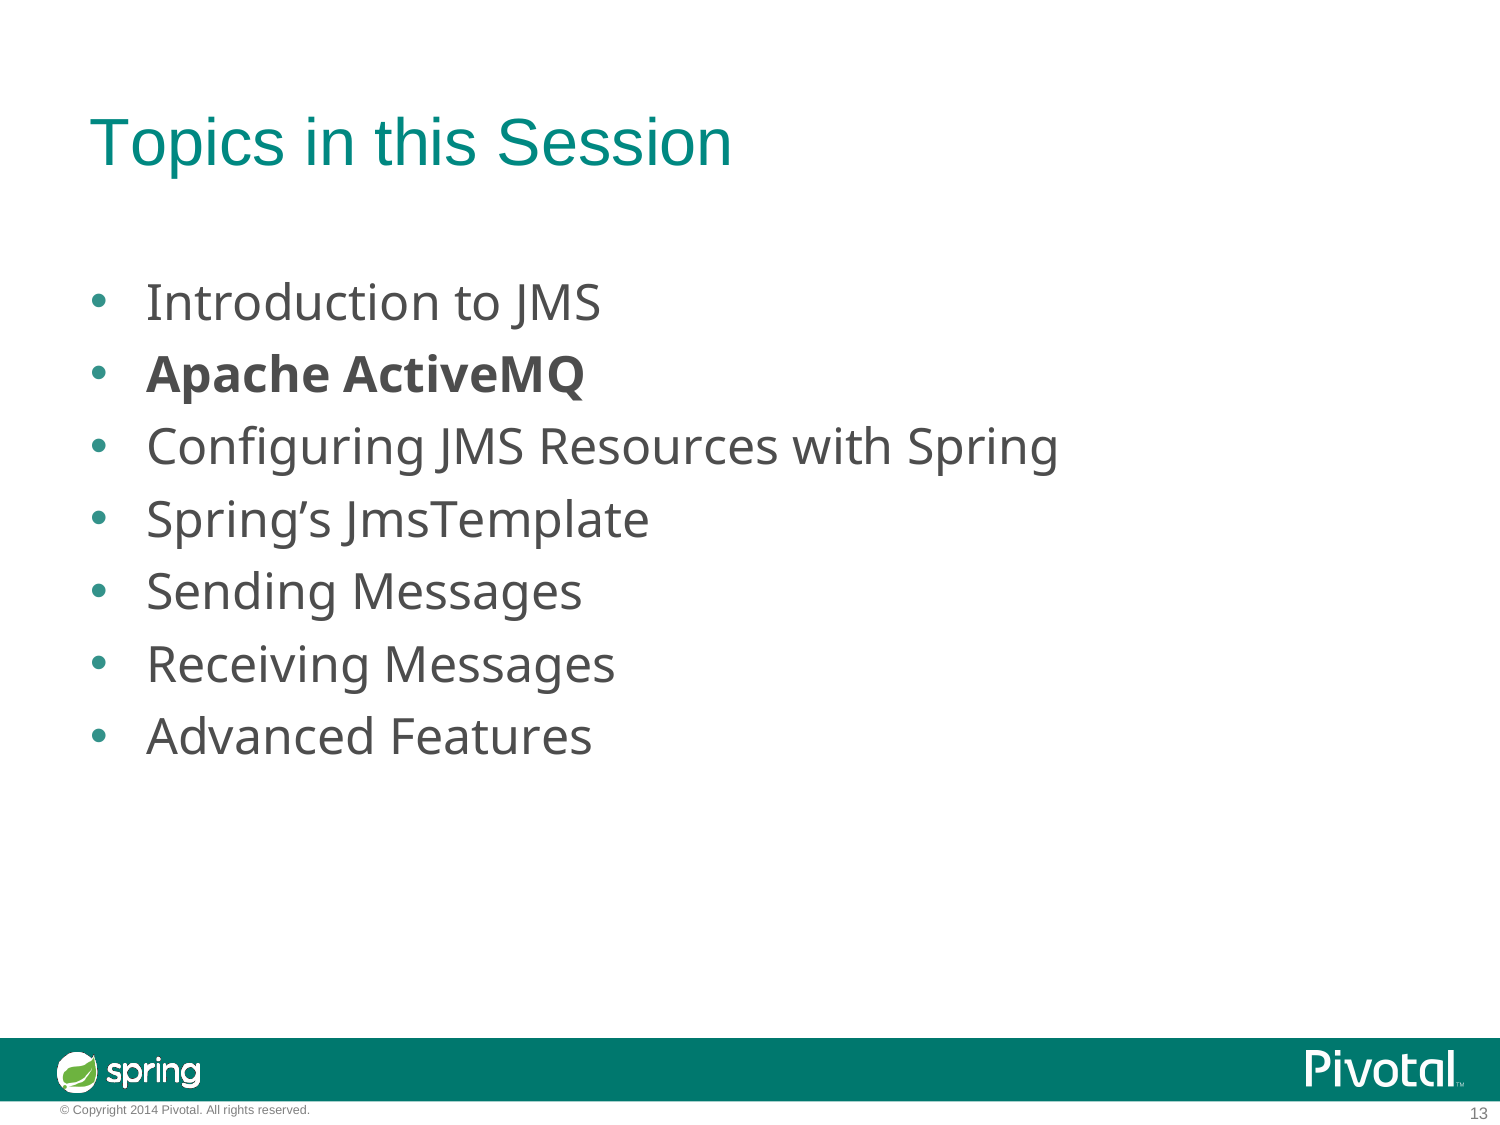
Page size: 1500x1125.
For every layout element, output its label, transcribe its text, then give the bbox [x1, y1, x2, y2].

title Topics in this Session [75, 44, 1426, 233]
picture [1306, 1050, 1464, 1087]
picture [32, 1041, 210, 1103]
list Introduction to JMS Apache ActiveMQ Configuring JMS Resources with Spring Spring’s JmsTemplate Sending Messages Receiving Messages Advanced Features [75, 262, 1426, 1005]
